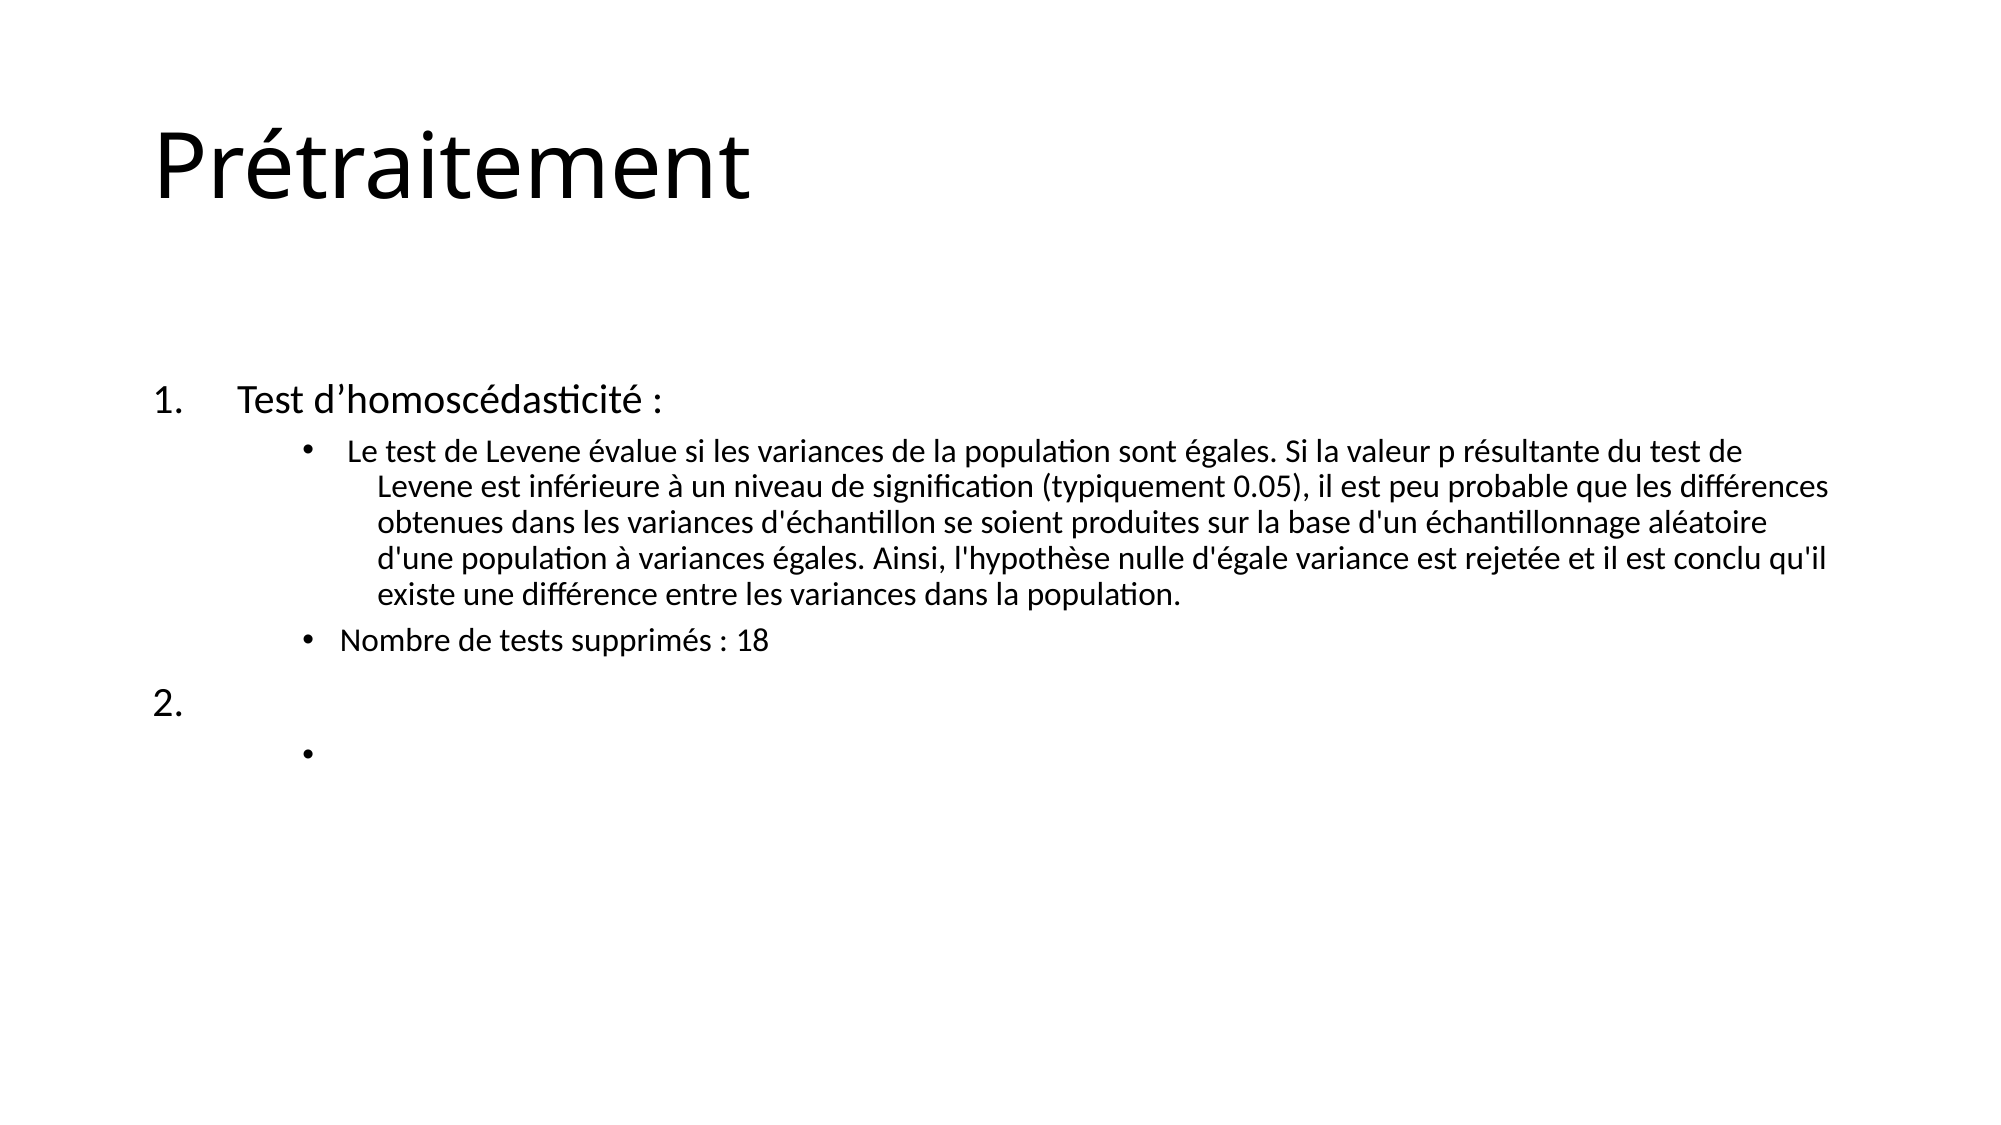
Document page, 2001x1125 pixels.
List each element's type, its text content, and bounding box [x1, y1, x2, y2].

list Test d’homoscédasticité : Le test de Levene évalue si les variances de la population sont égales. Si la valeur p résultante du test de Levene est inférieure à un niveau de signification (typiquement 0.05), il est peu probable que les différences obtenues dans les variances d'échantillon se soient produites sur la base d'un échantillonnage aléatoire d'une population à variances égales. Ainsi, l'hypothèse nulle d'égale variance est rejetée et il est conclu qu'il existe une différence entre les variances dans la population. Nombre de tests supprimés : 18 [137, 299, 1863, 1014]
title Prétraitement [137, 59, 1863, 278]
